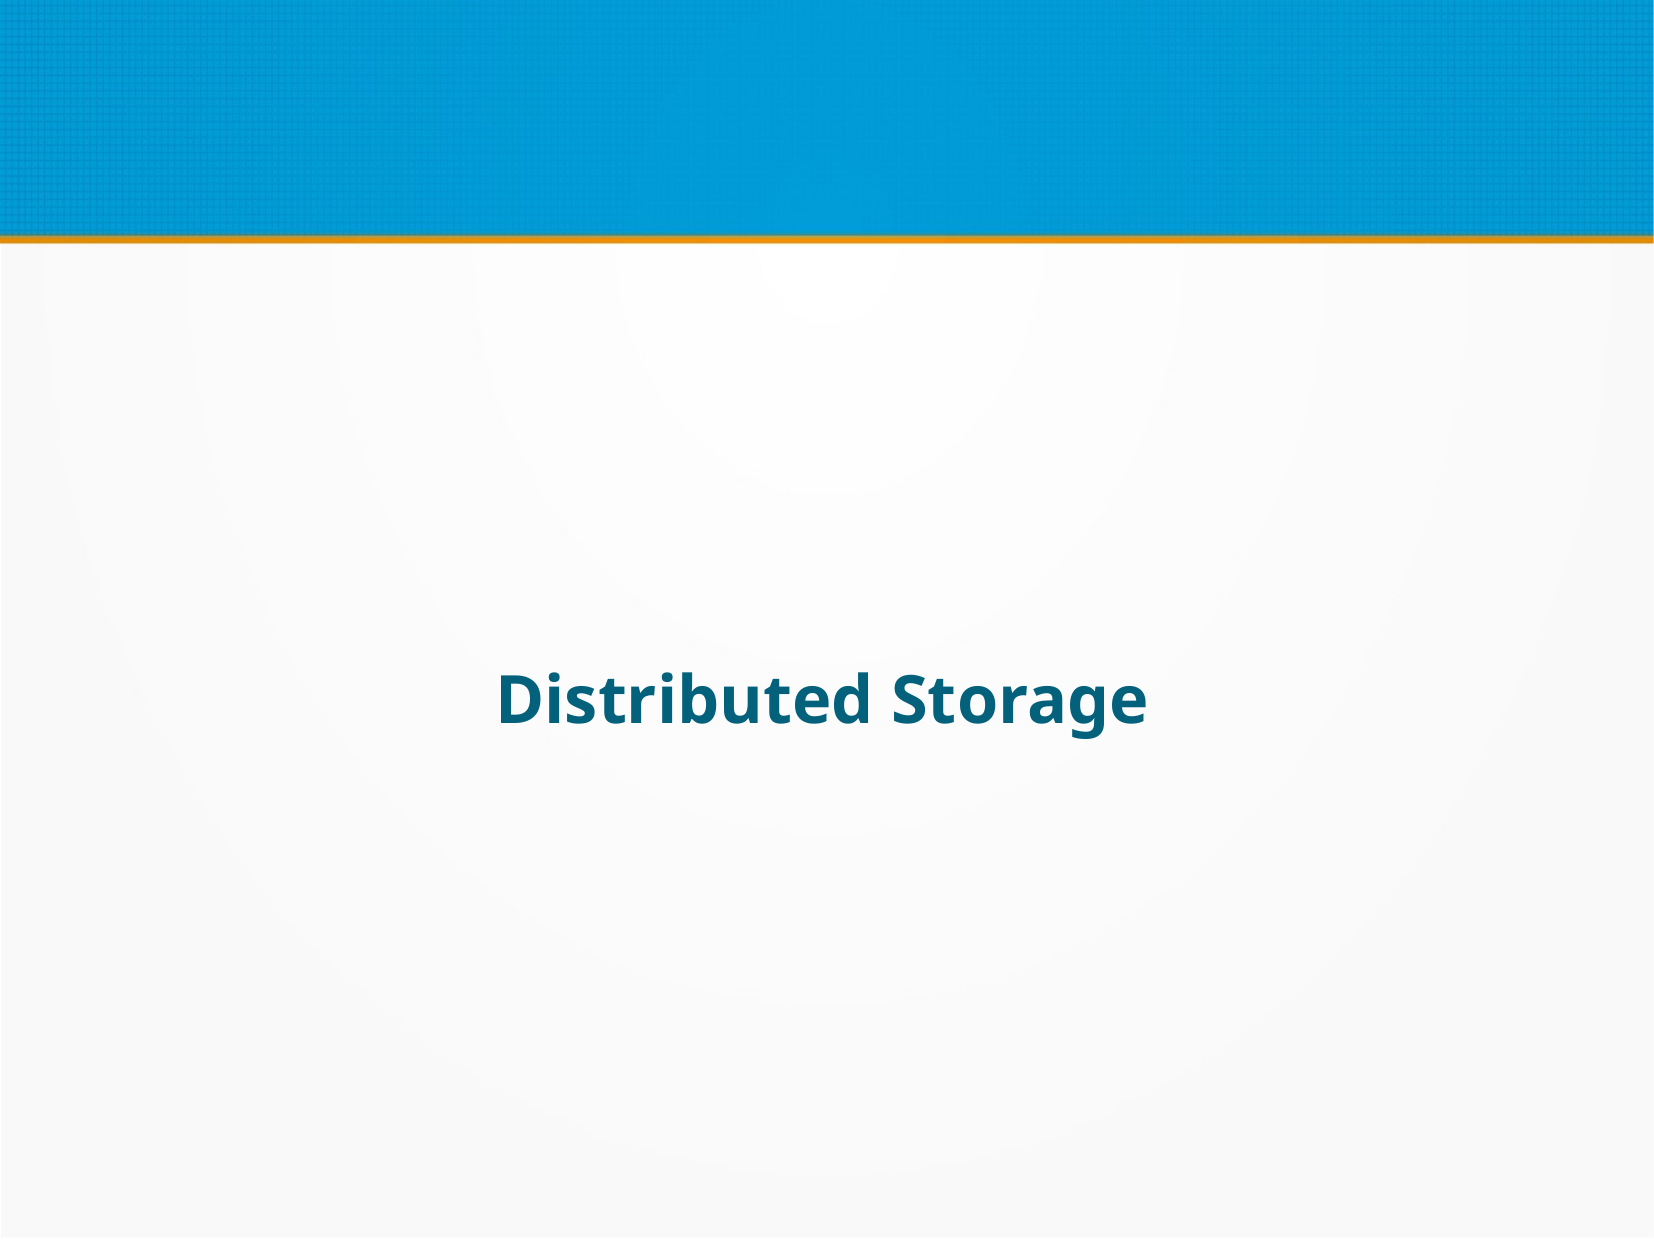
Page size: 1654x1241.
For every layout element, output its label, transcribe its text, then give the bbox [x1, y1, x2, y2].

picture [0, 233, 1654, 1241]
subtitle Distributed Storage [82, 315, 1563, 1081]
